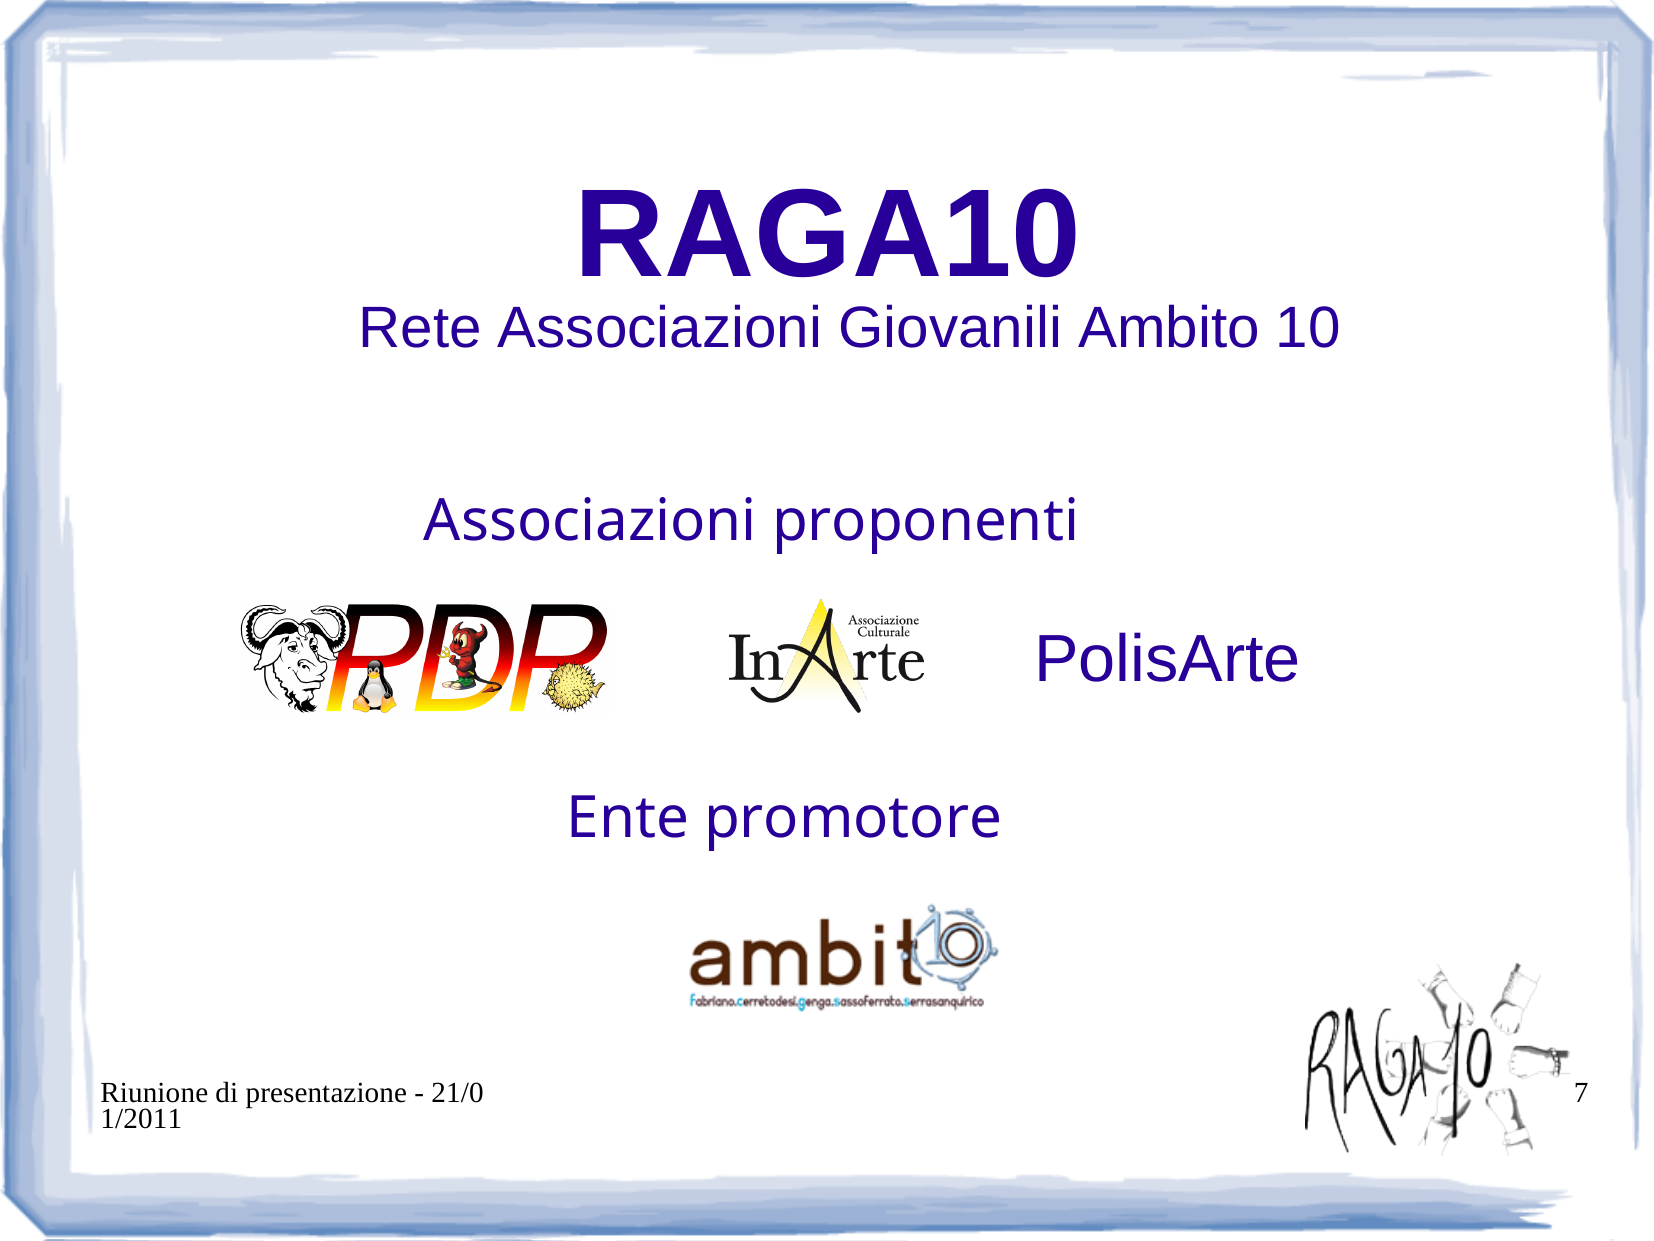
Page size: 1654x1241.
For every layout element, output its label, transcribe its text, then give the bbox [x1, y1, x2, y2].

picture [0, 0, 1654, 1241]
title RAGA10 [128, 125, 1528, 233]
title PolisArte [1034, 563, 1377, 720]
title Associazioni proponenti [423, 423, 1294, 613]
title Rete Associazioni Giovanili Ambito 10 [118, 233, 1582, 423]
title Ente promotore [566, 720, 1437, 910]
